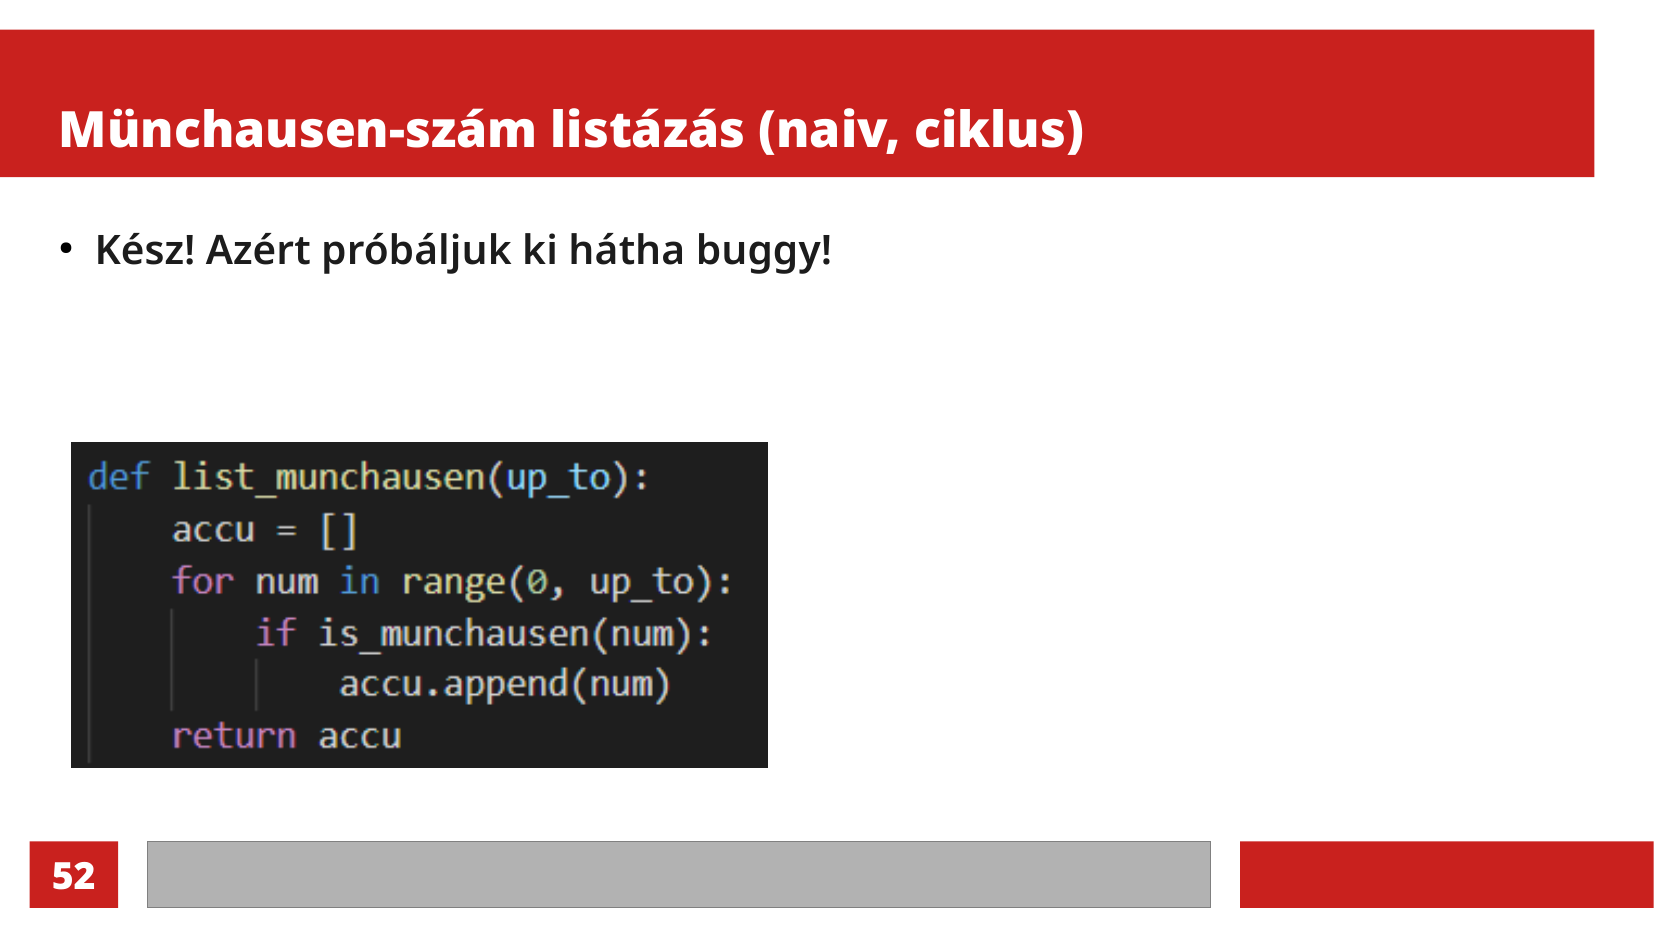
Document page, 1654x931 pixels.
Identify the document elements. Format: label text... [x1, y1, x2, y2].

title Münchausen-szám listázás (naiv, ciklus) [59, 44, 1595, 163]
picture [71, 442, 768, 768]
list Kész! Azért próbáljuk ki hátha buggy! [59, 221, 1565, 502]
